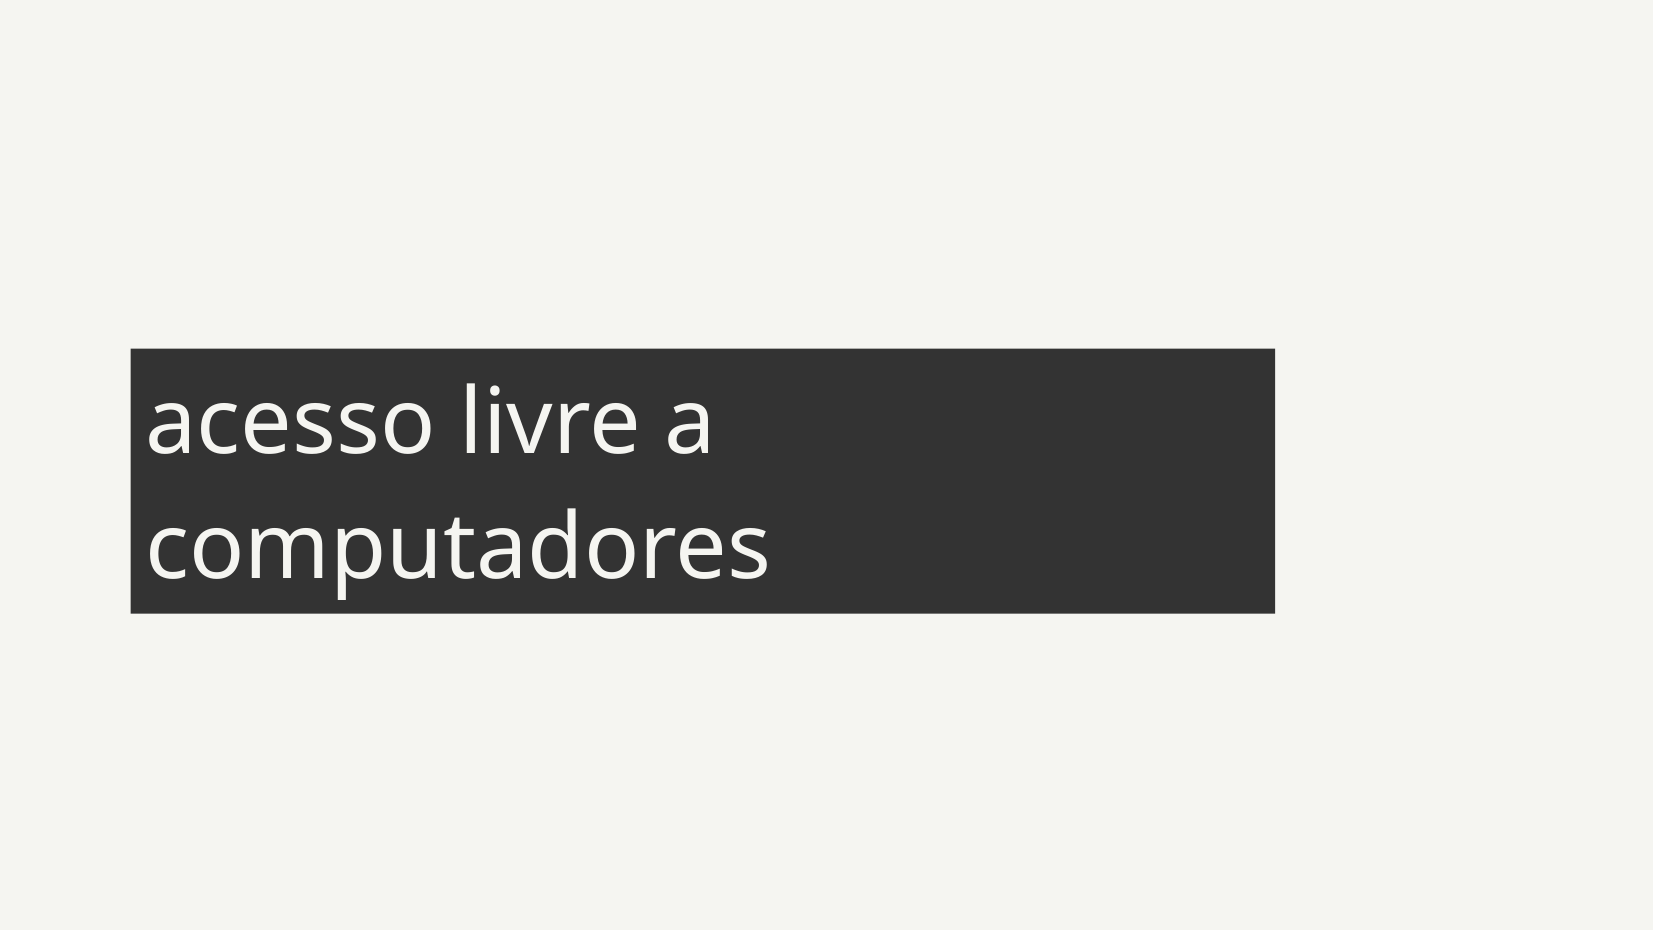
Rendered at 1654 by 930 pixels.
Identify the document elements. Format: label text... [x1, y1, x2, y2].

text_box acesso livre a computadores [130, 348, 1276, 456]
